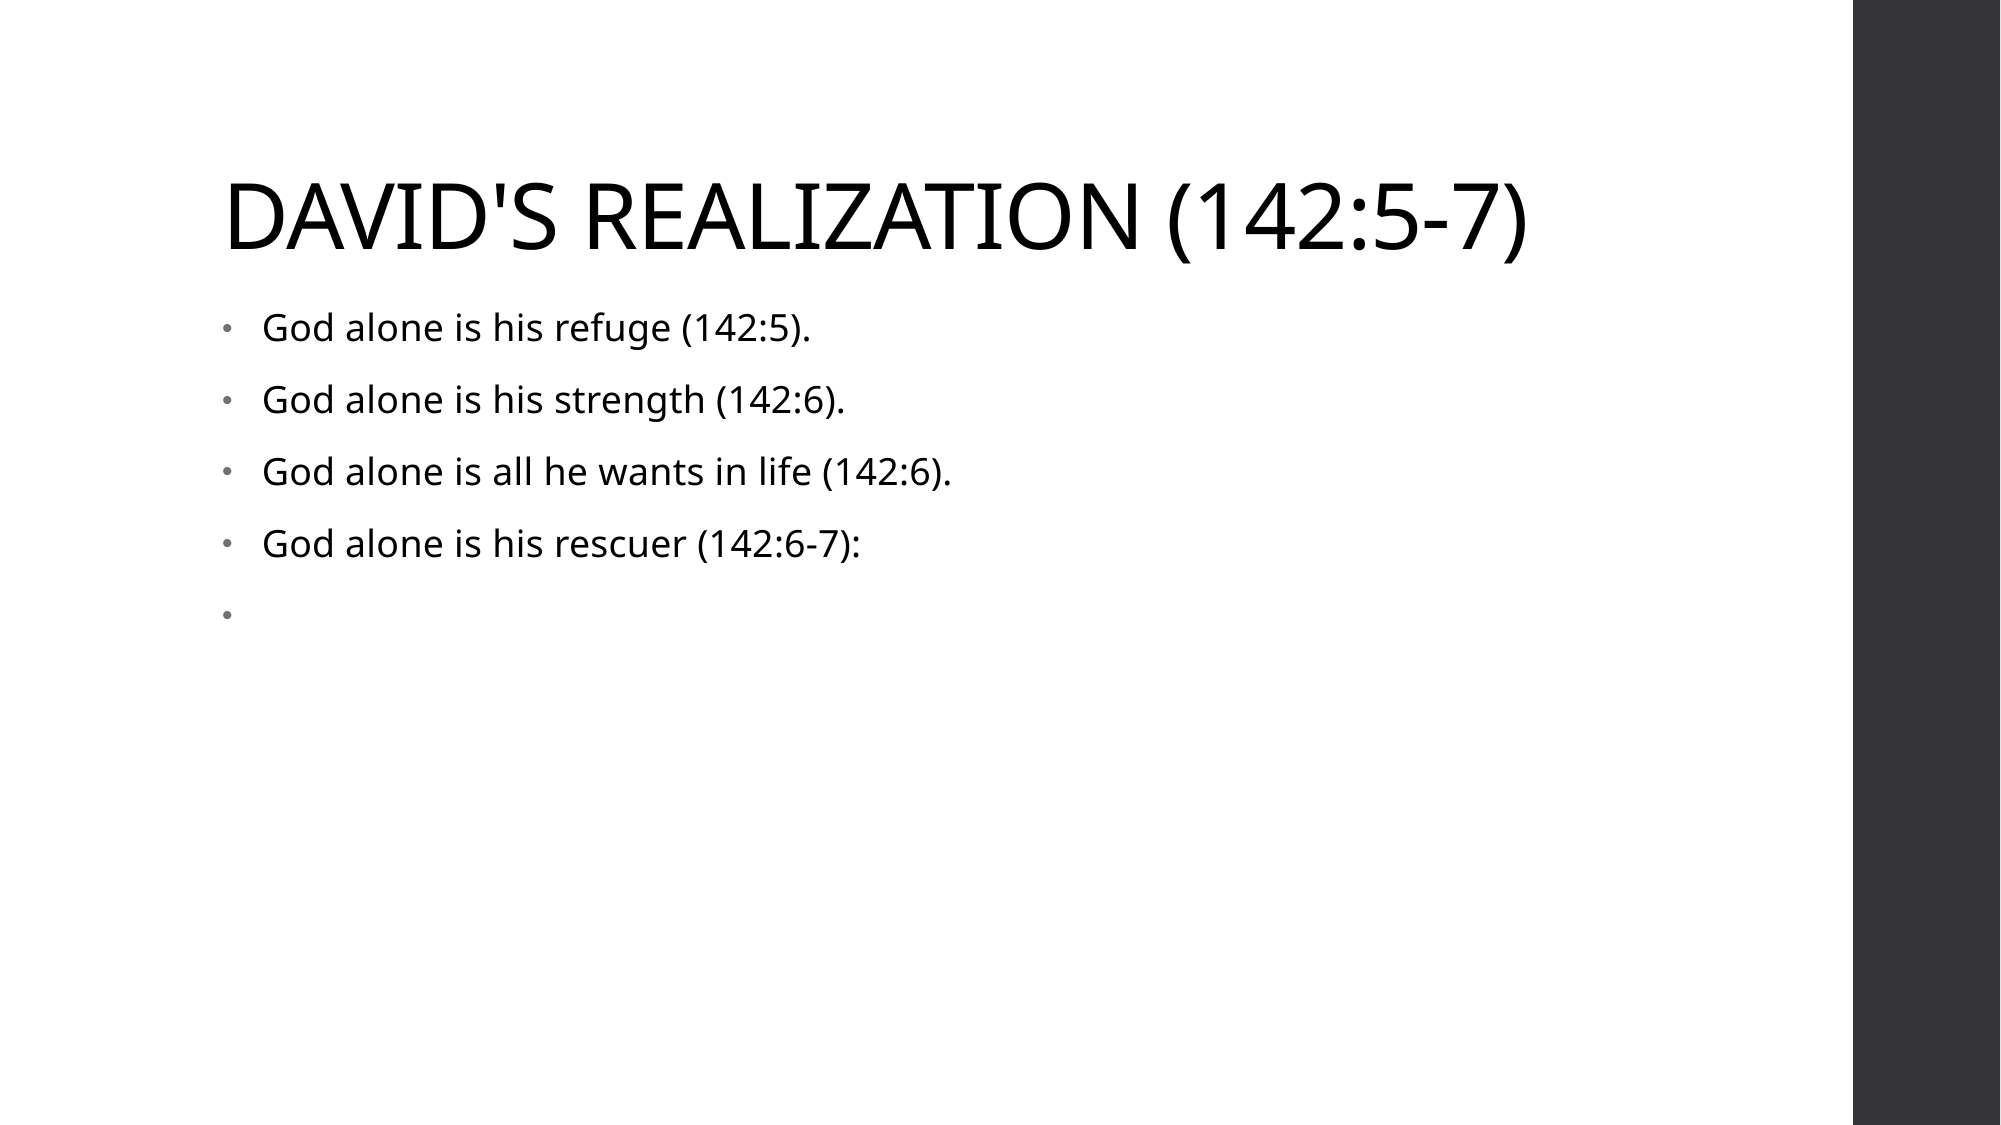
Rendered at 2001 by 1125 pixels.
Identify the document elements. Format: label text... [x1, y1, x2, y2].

list God alone is his refuge (142:5). God alone is his strength (142:6). God alone is all he wants in life (142:6). God alone is his rescuer (142:6-7): [206, 299, 1617, 1014]
title DAVID'S REALIZATION (142:5-7) [206, 60, 1797, 278]
